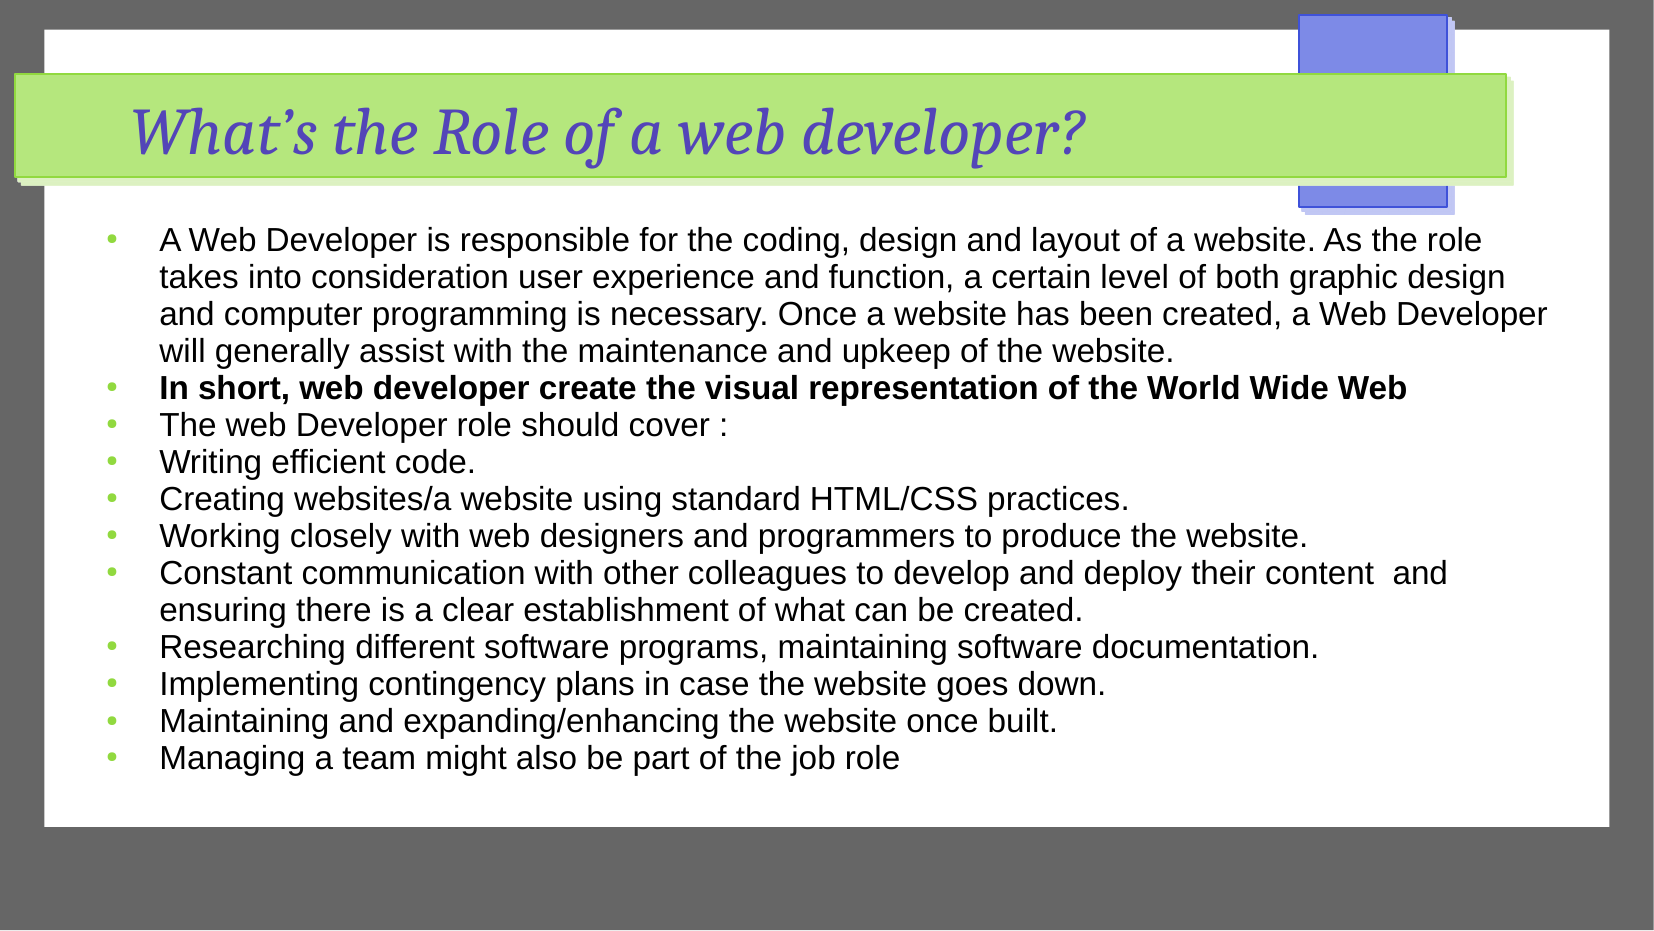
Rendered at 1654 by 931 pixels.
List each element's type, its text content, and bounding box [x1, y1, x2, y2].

list A Web Developer is responsible for the coding, design and layout of a website. As the role takes into consideration user experience and function, a certain level of both graphic design and computer programming is necessary. Once a website has been created, a Web Developer will generally assist with the maintenance and upkeep of the website. In short, web developer create the visual representation of the World Wide Web The web Developer role should cover : Writing efficient code. Creating websites/a website using standard HTML/CSS practices. Working closely with web designers and programmers to produce the website. Constant communication with other colleagues to develop and deploy their content and ensuring there is a clear establishment of what can be created. Researching different software programs, maintaining software documentation. Implementing contingency plans in case the website goes down. Maintaining and expanding/enhancing the website once built. Managing a team might also be part of the job role [88, 221, 1565, 813]
title What’s the Role of a web developer? [0, 73, 1329, 178]
